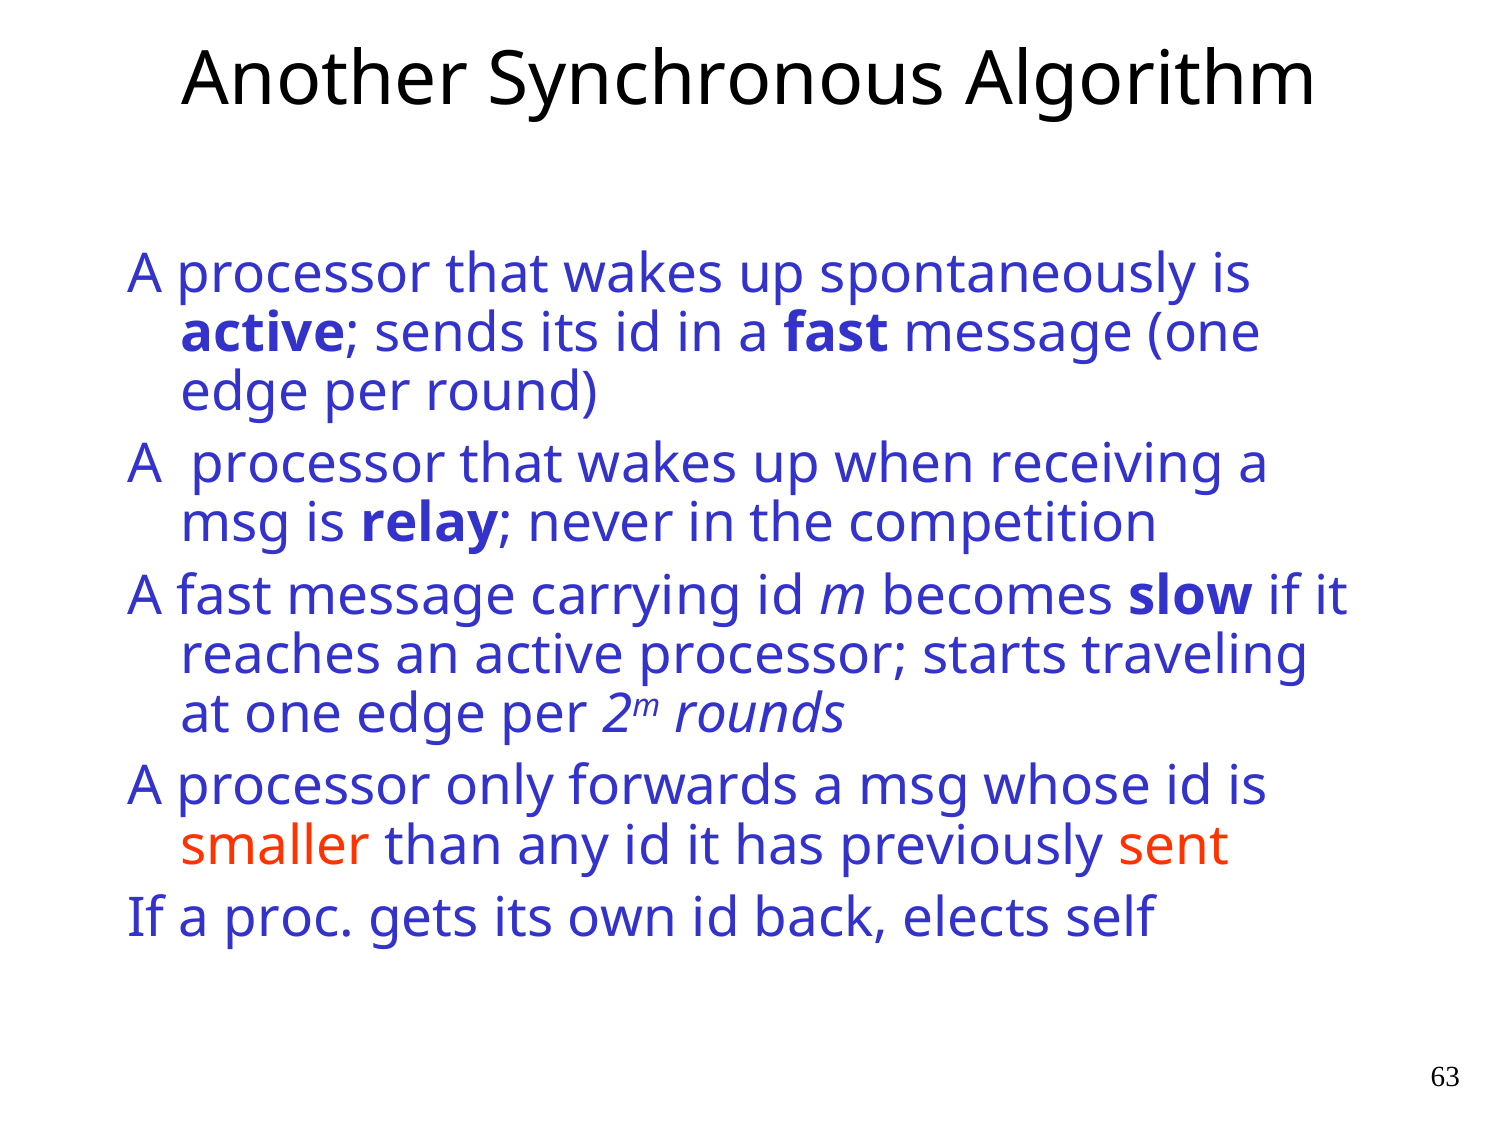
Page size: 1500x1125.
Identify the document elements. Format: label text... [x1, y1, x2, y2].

list A processor that wakes up spontaneously is active; sends its id in a fast message (one edge per round) A processor that wakes up when receiving a msg is relay; never in the competition A fast message carrying id m becomes slow if it reaches an active processor; starts traveling at one edge per 2m rounds A processor only forwards a msg whose id is smaller than any id it has previously sent If a proc. gets its own id back, elects self [112, 237, 1388, 963]
text_box <number> [1162, 1049, 1476, 1101]
title Another Synchronous Algorithm [24, 24, 1476, 126]
